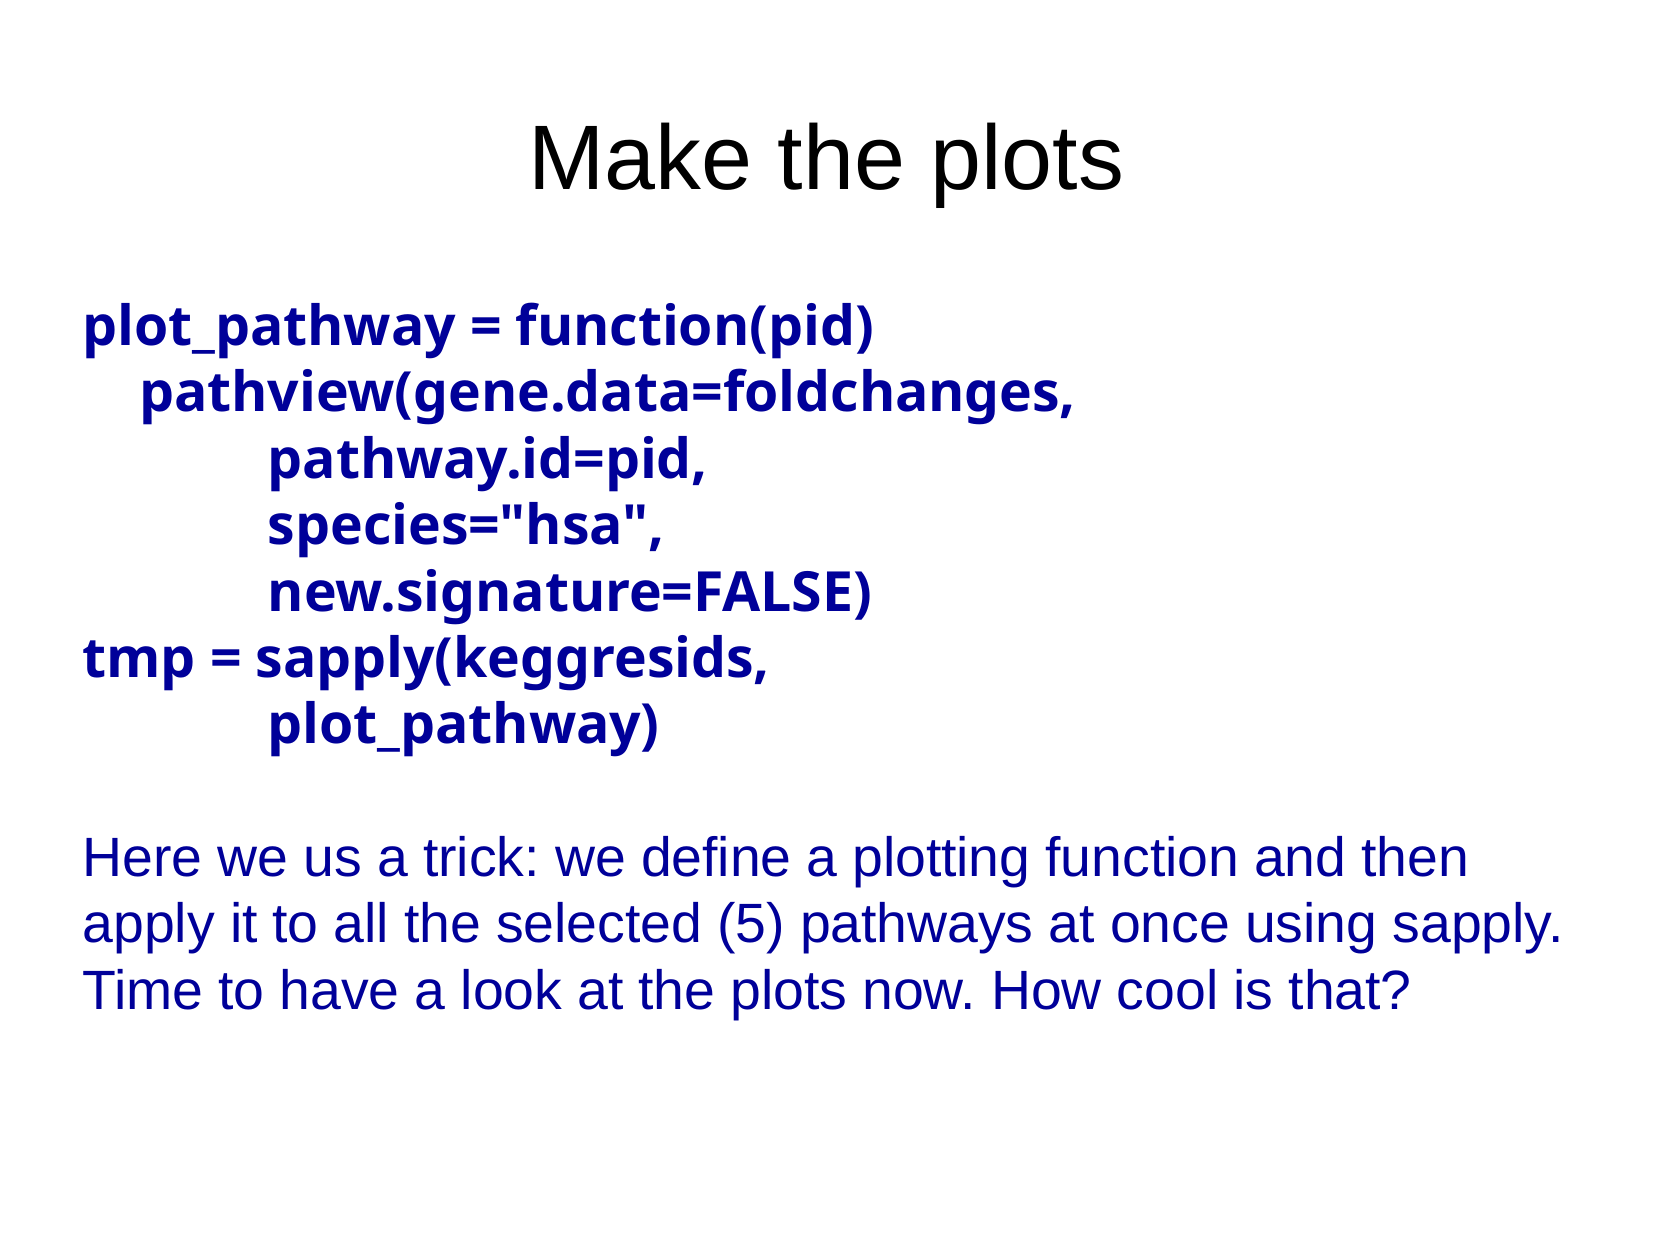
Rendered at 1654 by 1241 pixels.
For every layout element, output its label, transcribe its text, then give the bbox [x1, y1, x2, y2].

text_box Make the plots [82, 49, 1571, 257]
text_box plot_pathway = function(pid) pathview(gene.data=foldchanges, pathway.id=pid, species="hsa", new.signature=FALSE) tmp = sapply(keggresids, plot_pathway) Here we us a trick: we define a plotting function and then apply it to all the selected (5) pathways at once using sapply. Time to have a look at the plots now. How cool is that? [82, 290, 1571, 1075]
